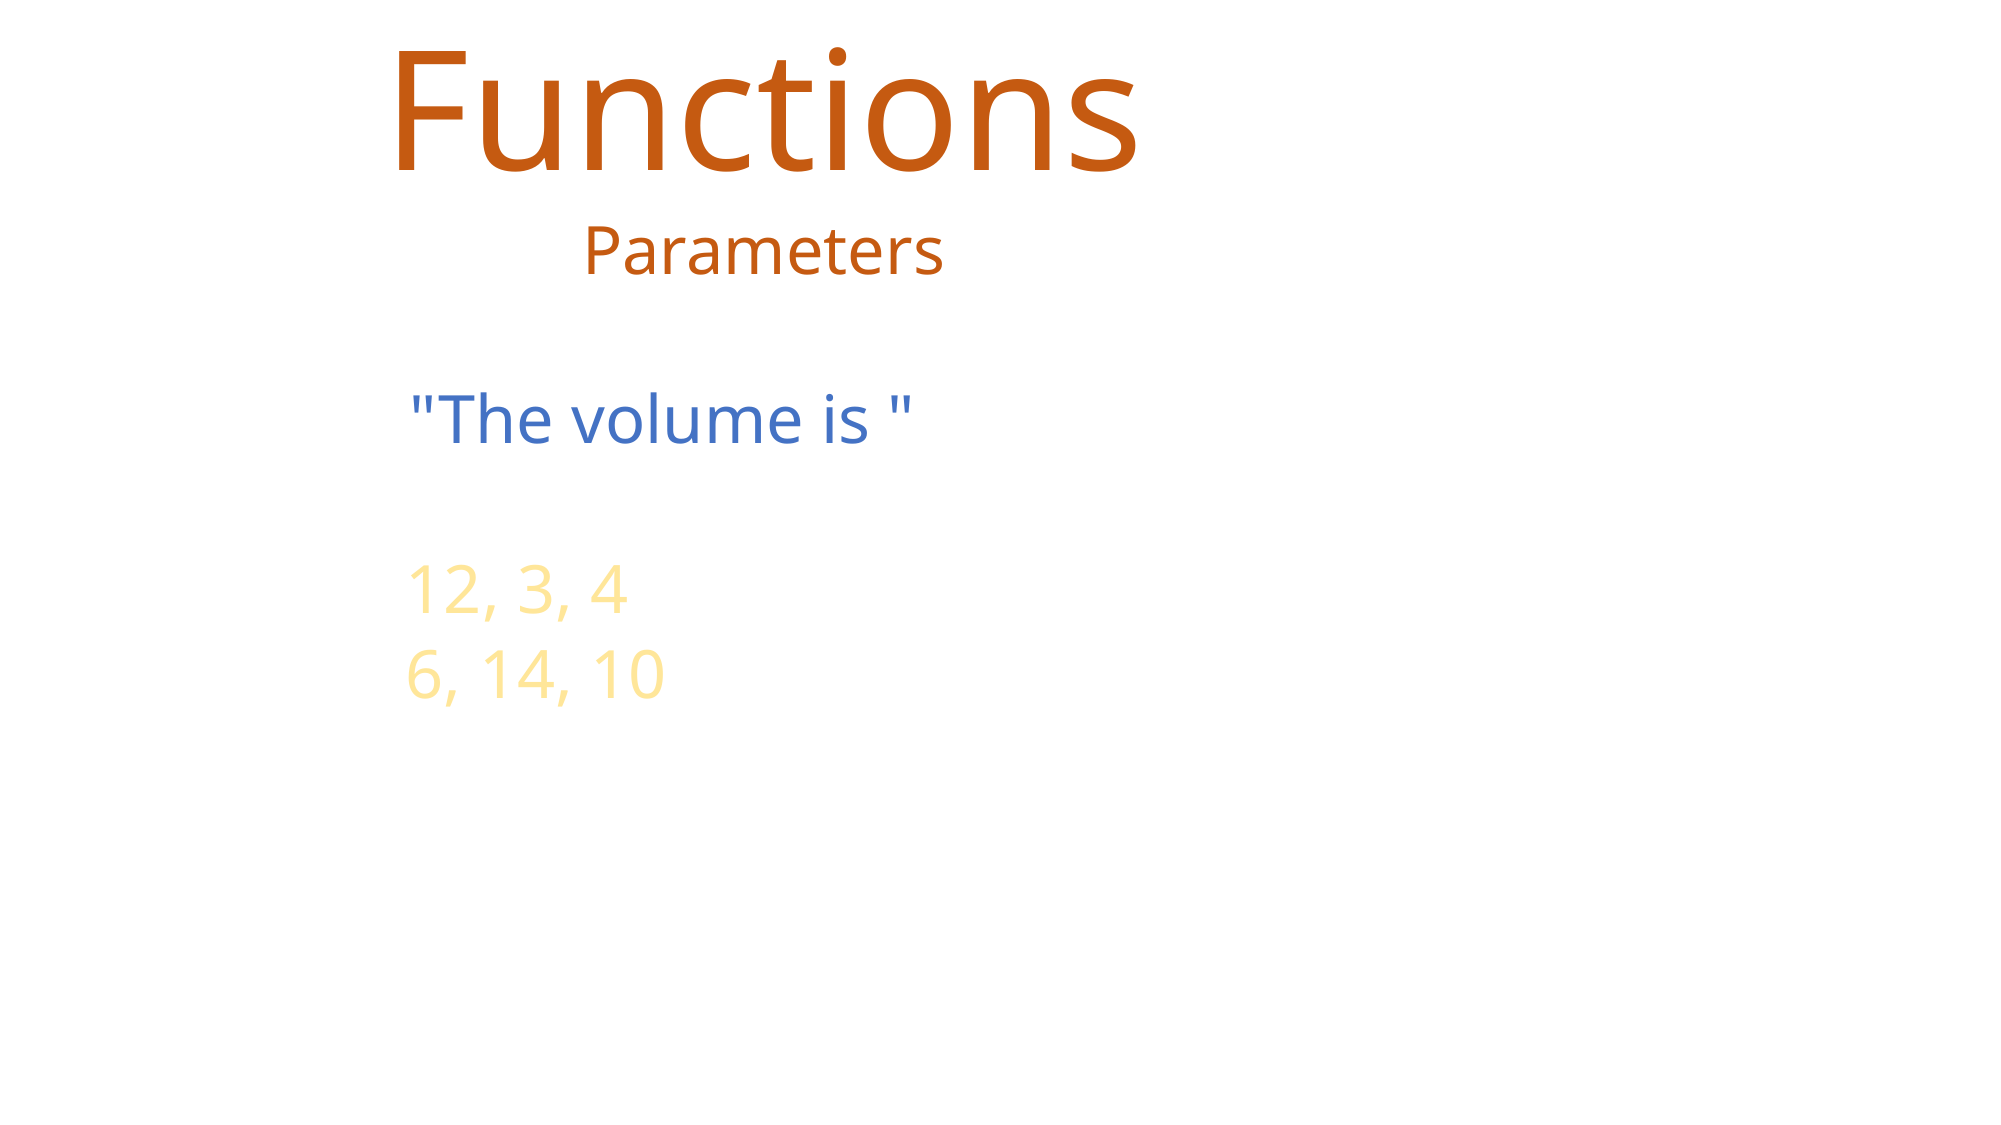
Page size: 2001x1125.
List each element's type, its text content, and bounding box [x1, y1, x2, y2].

list Functions Parameters def volume(x, y, z): print( "The volume is " + str(x * y * z)) volume(12, 3, 4) volume(6, 14, 10) [137, 34, 1863, 1088]
